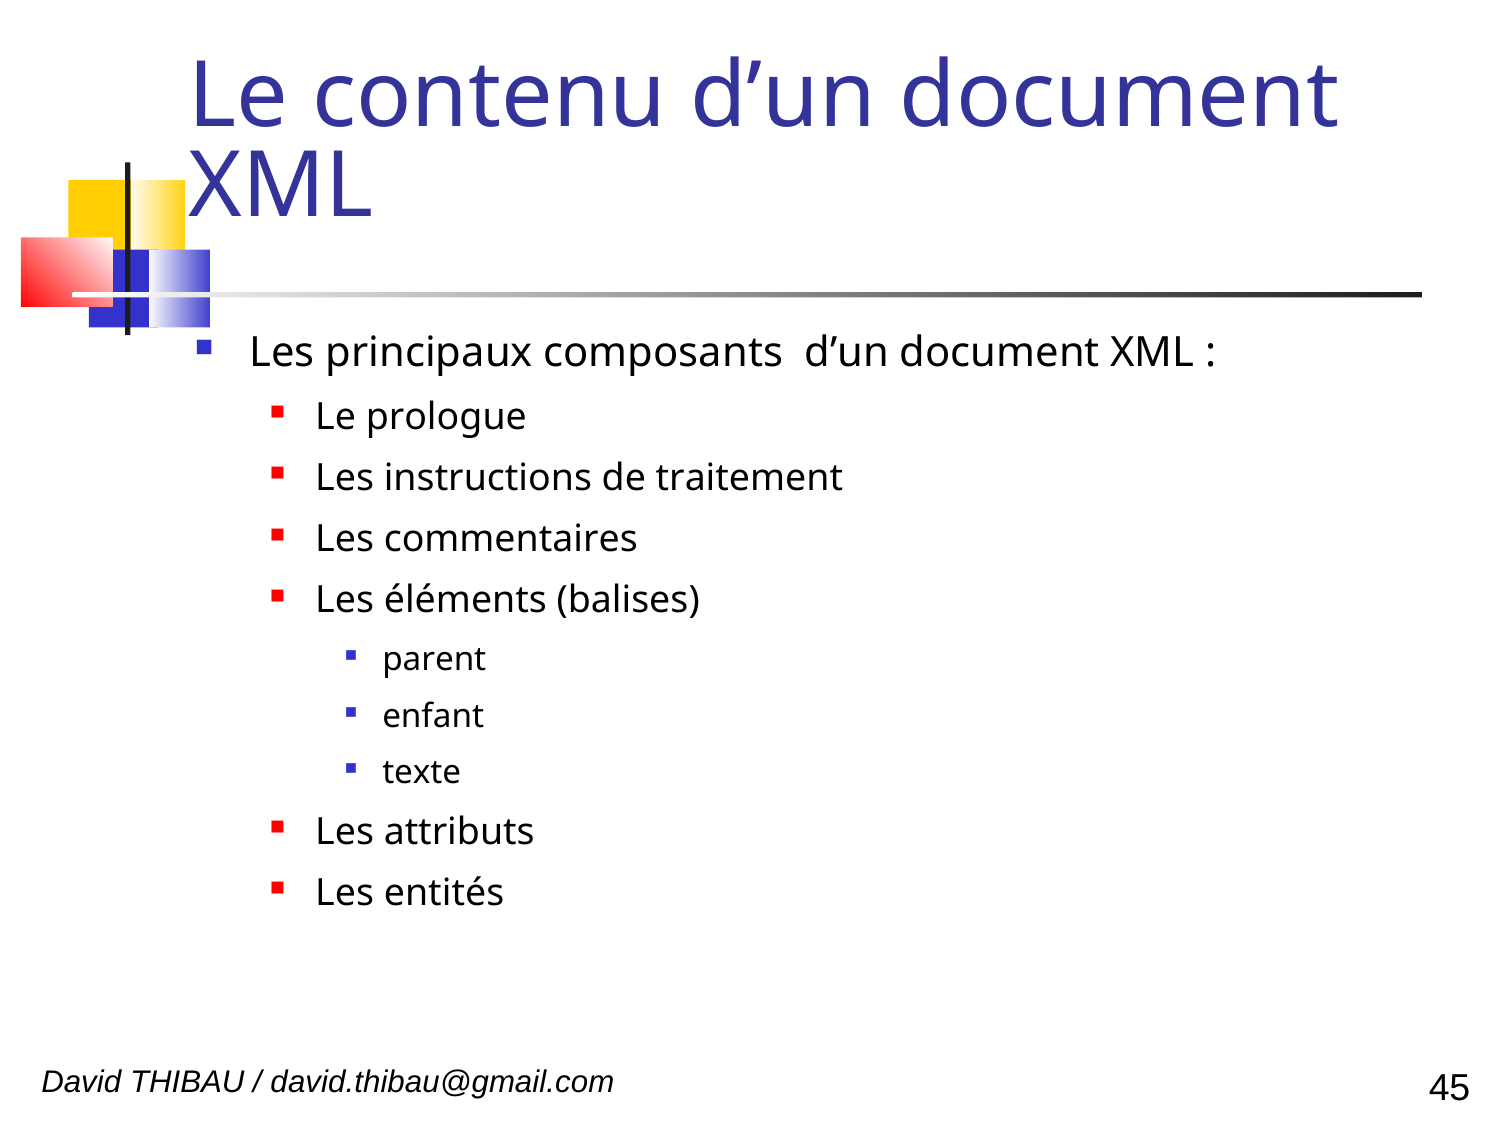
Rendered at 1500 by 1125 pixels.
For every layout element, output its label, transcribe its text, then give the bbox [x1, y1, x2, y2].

list Les principaux composants d’un document XML : Le prologue Les instructions de traitement Les commentaires Les éléments (balises) parent enfant texte Les attributs Les entités [194, 331, 1469, 1022]
title Le contenu d’un document XML [188, 13, 1467, 275]
